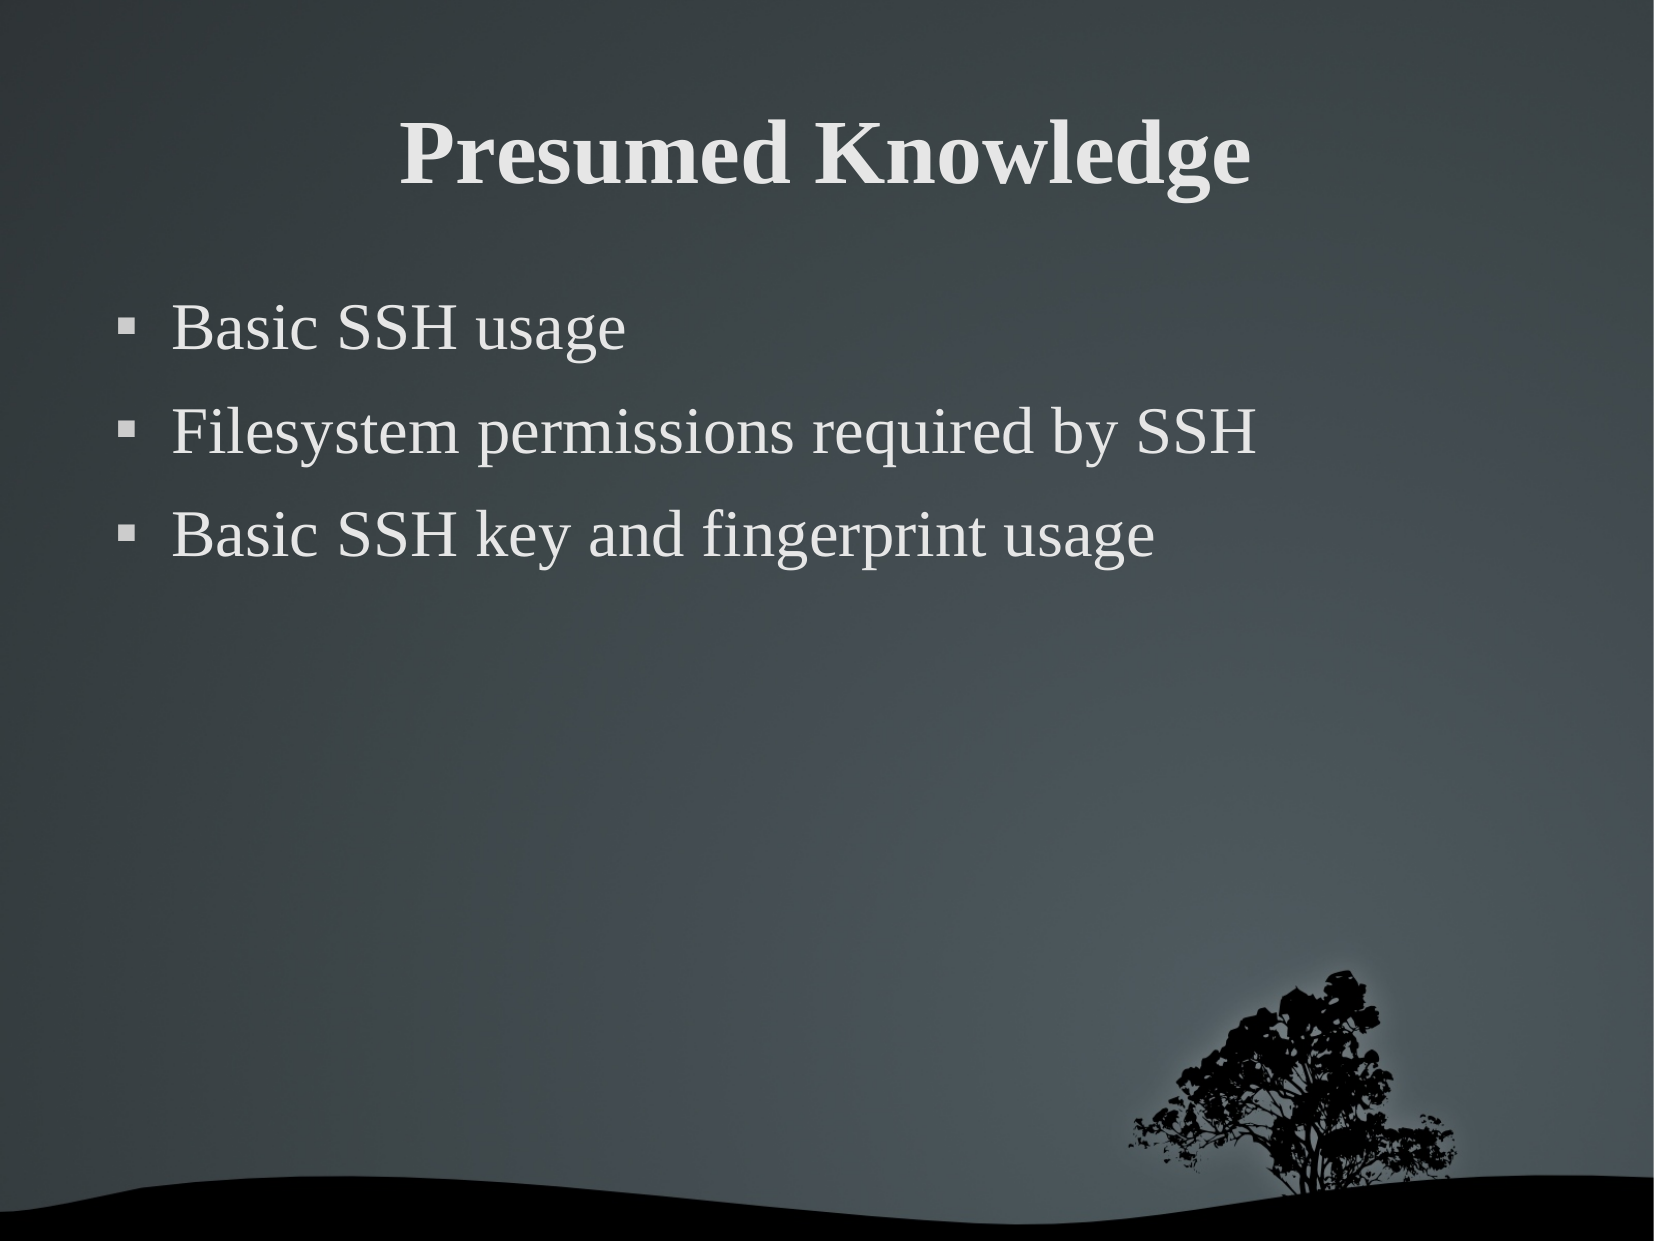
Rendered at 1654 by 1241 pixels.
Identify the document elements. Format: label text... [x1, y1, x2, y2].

list Basic SSH usage Filesystem permissions required by SSH Basic SSH key and fingerprint usage [82, 290, 1571, 1094]
title Presumed Knowledge [82, 49, 1571, 257]
picture [0, 0, 1654, 1241]
